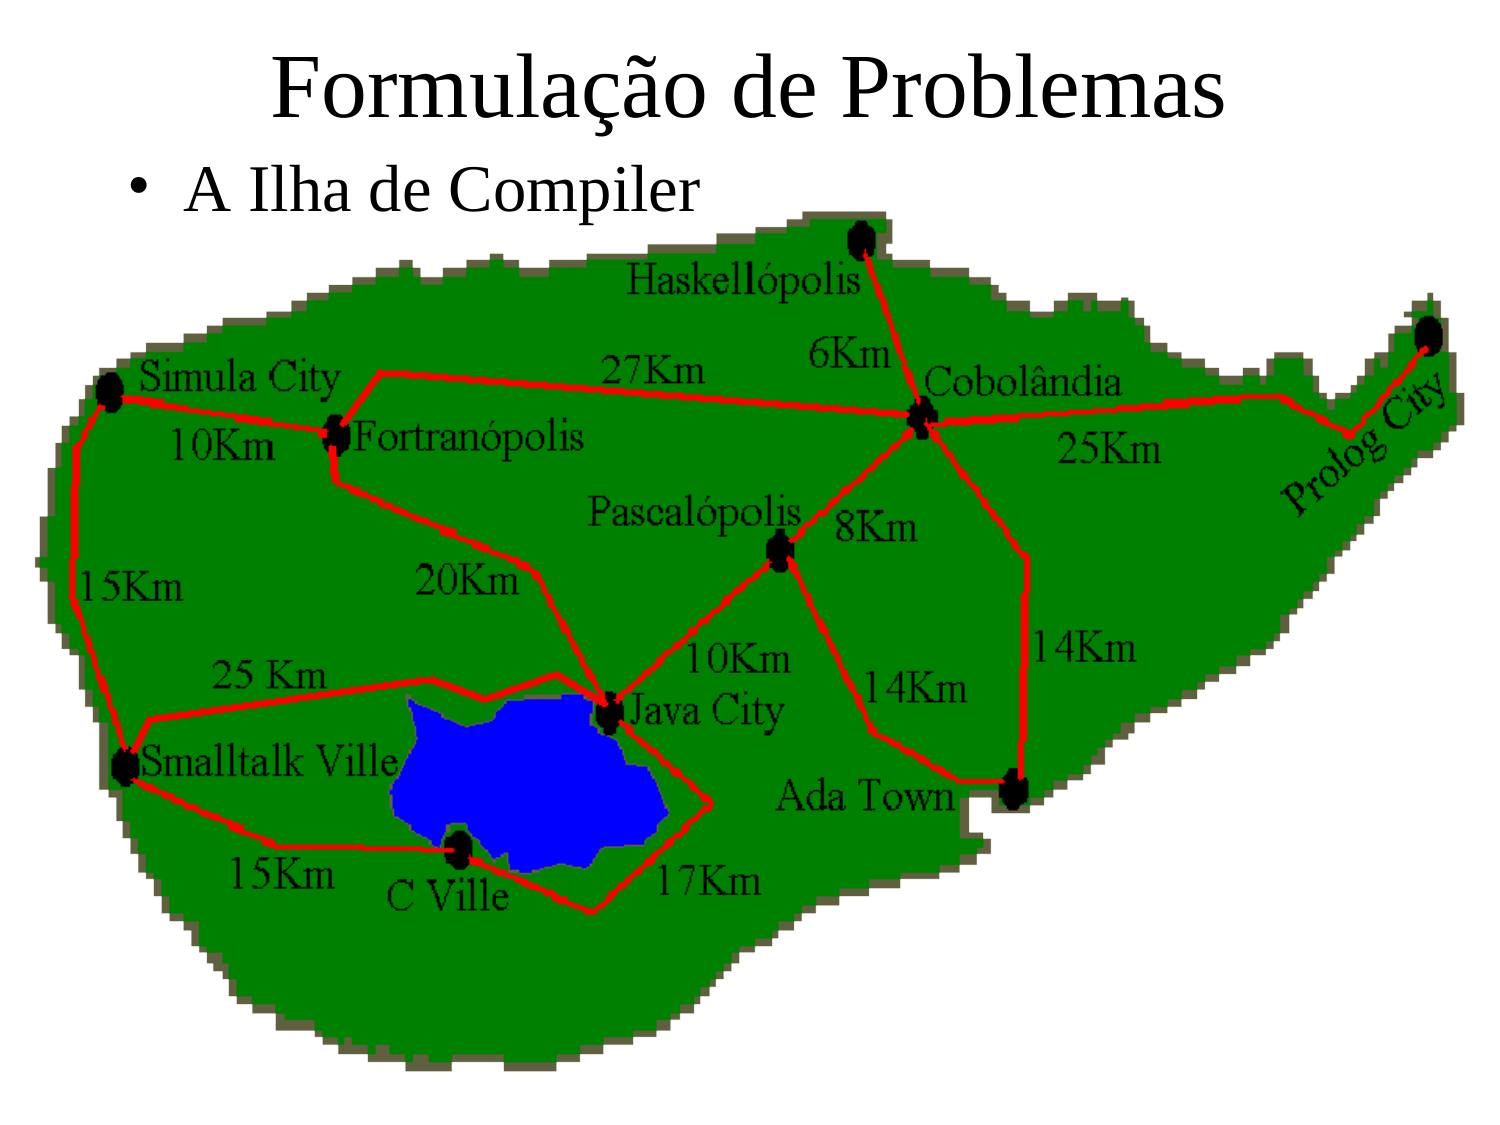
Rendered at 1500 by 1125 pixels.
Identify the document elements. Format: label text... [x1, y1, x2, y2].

picture [32, 188, 1468, 1075]
list A Ilha de Compiler [112, 137, 1388, 188]
title Formulação de Problemas [112, 0, 1388, 137]
